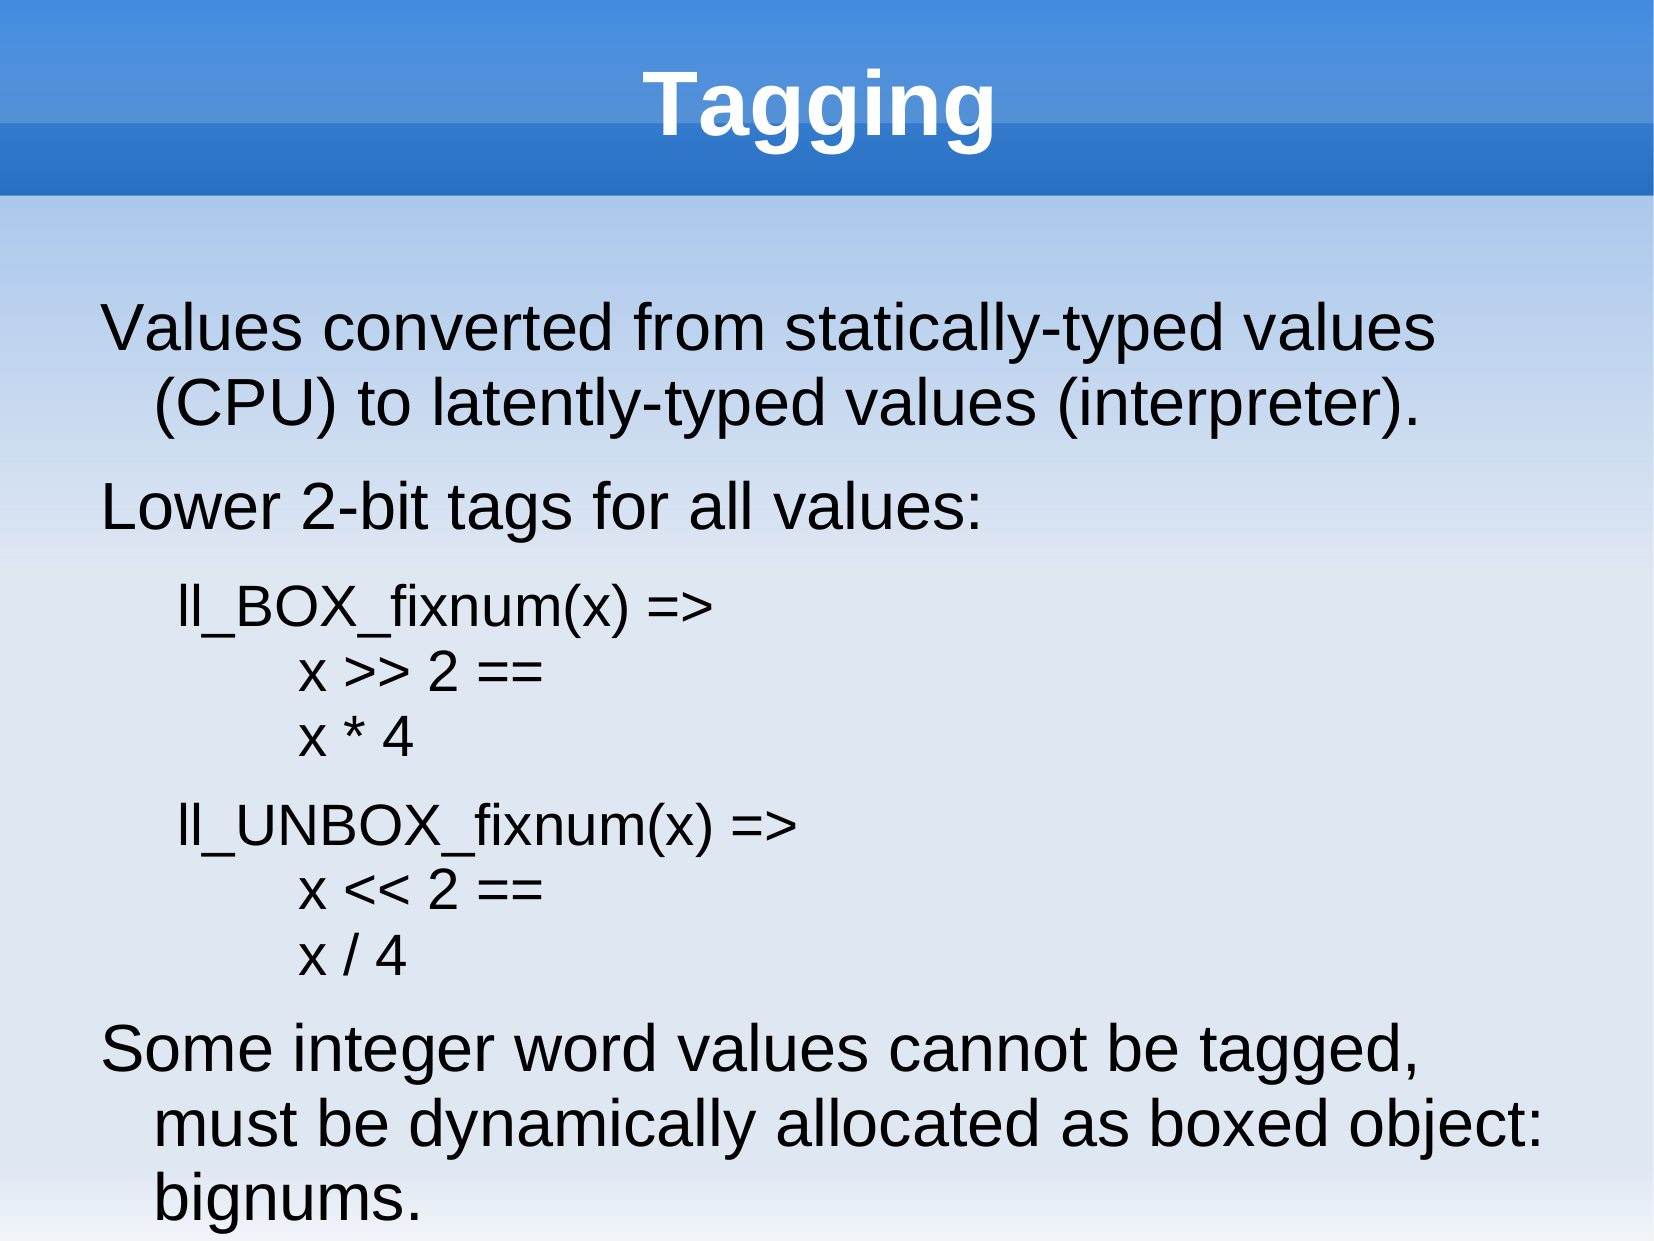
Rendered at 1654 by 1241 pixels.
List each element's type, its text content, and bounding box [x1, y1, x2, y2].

title Tagging [76, 0, 1565, 208]
picture [0, 0, 1654, 1241]
list Values converted from statically-typed values (CPU) to latently-typed values (interpreter). Lower 2-bit tags for all values: ll_BOX_fixnum(x) => x >> 2 == x * 4 ll_UNBOX_fixnum(x) => x << 2 == x / 4 Some integer word values cannot be tagged, must be dynamically allocated as boxed object: bignums. [82, 290, 1571, 1236]
